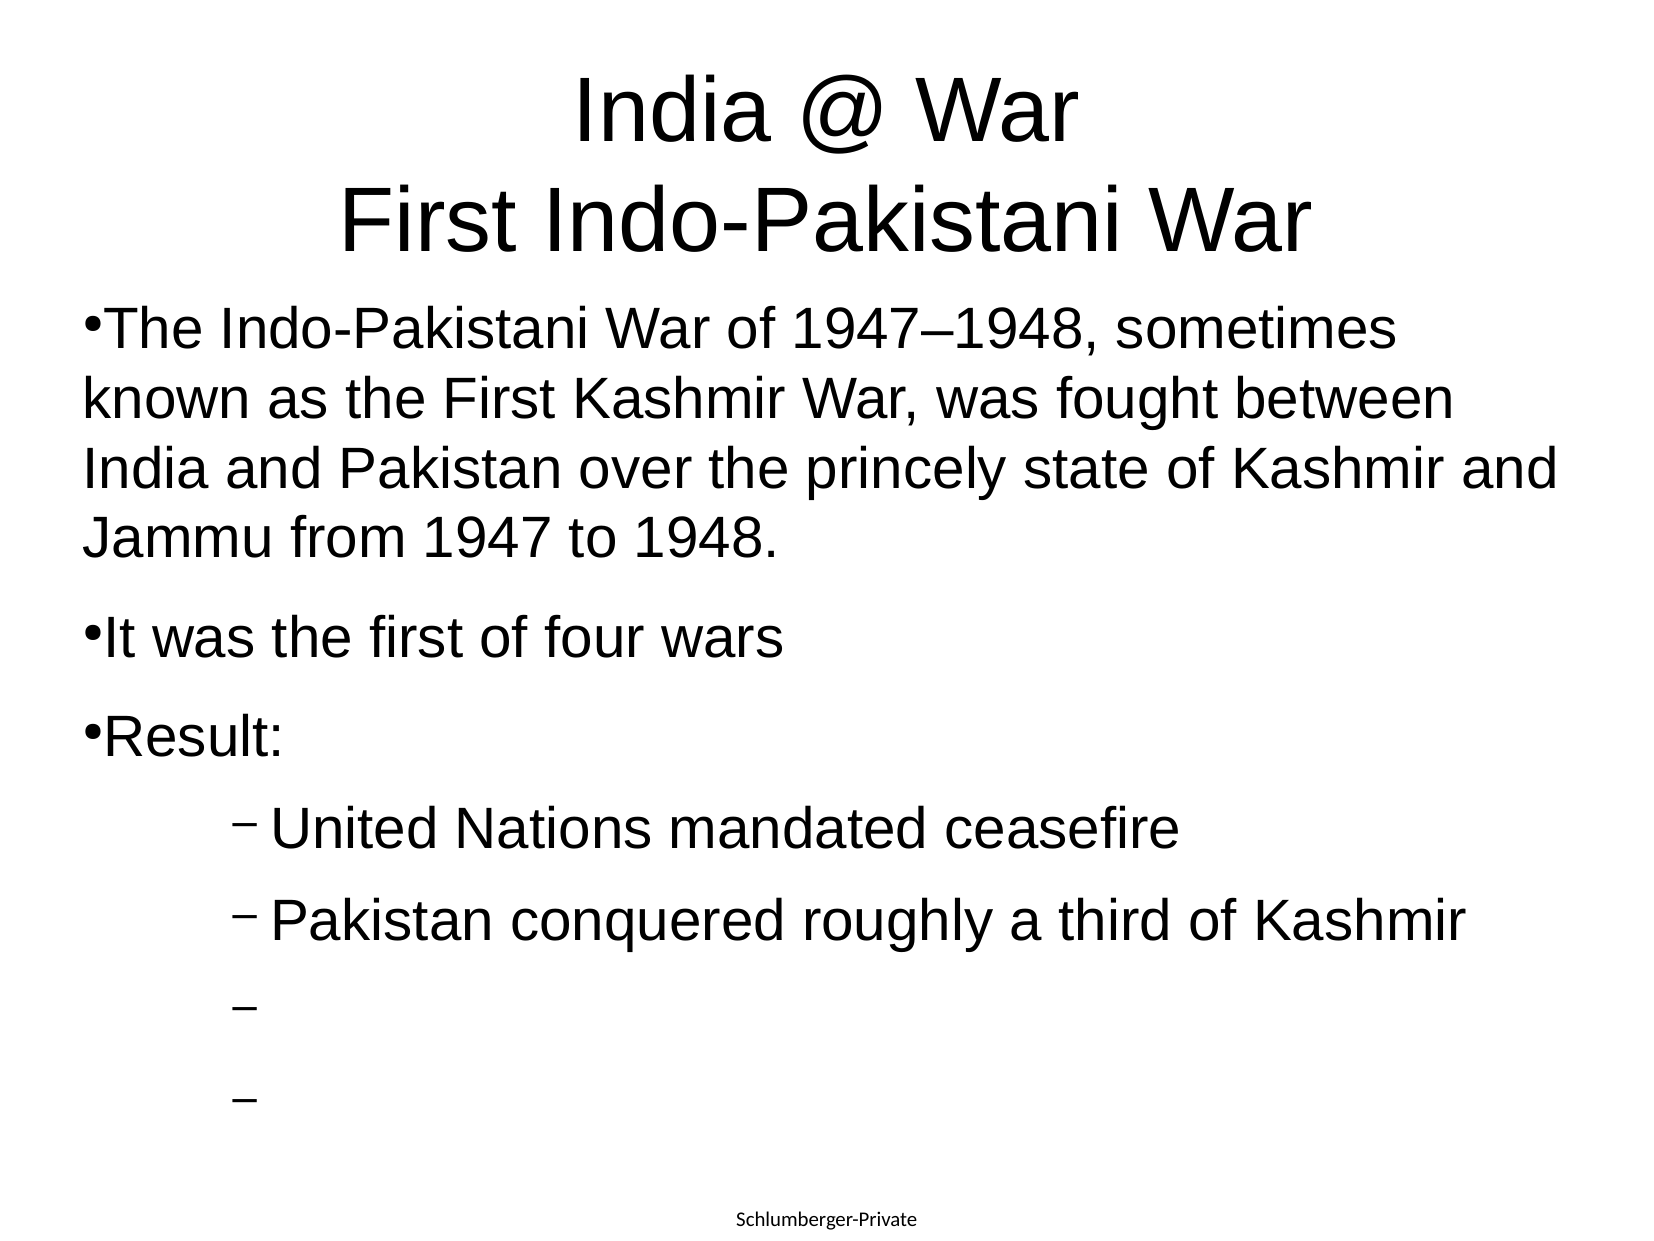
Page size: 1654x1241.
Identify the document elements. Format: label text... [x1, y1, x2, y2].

list The Indo-Pakistani War of 1947–1948, sometimes known as the First Kashmir War, was fought between India and Pakistan over the princely state of Kashmir and Jammu from 1947 to 1948. It was the first of four wars Result: United Nations mandated ceasefire Pakistan conquered roughly a third of Kashmir [82, 290, 1571, 1010]
title India @ War First Indo-Pakistani War [82, 49, 1571, 257]
